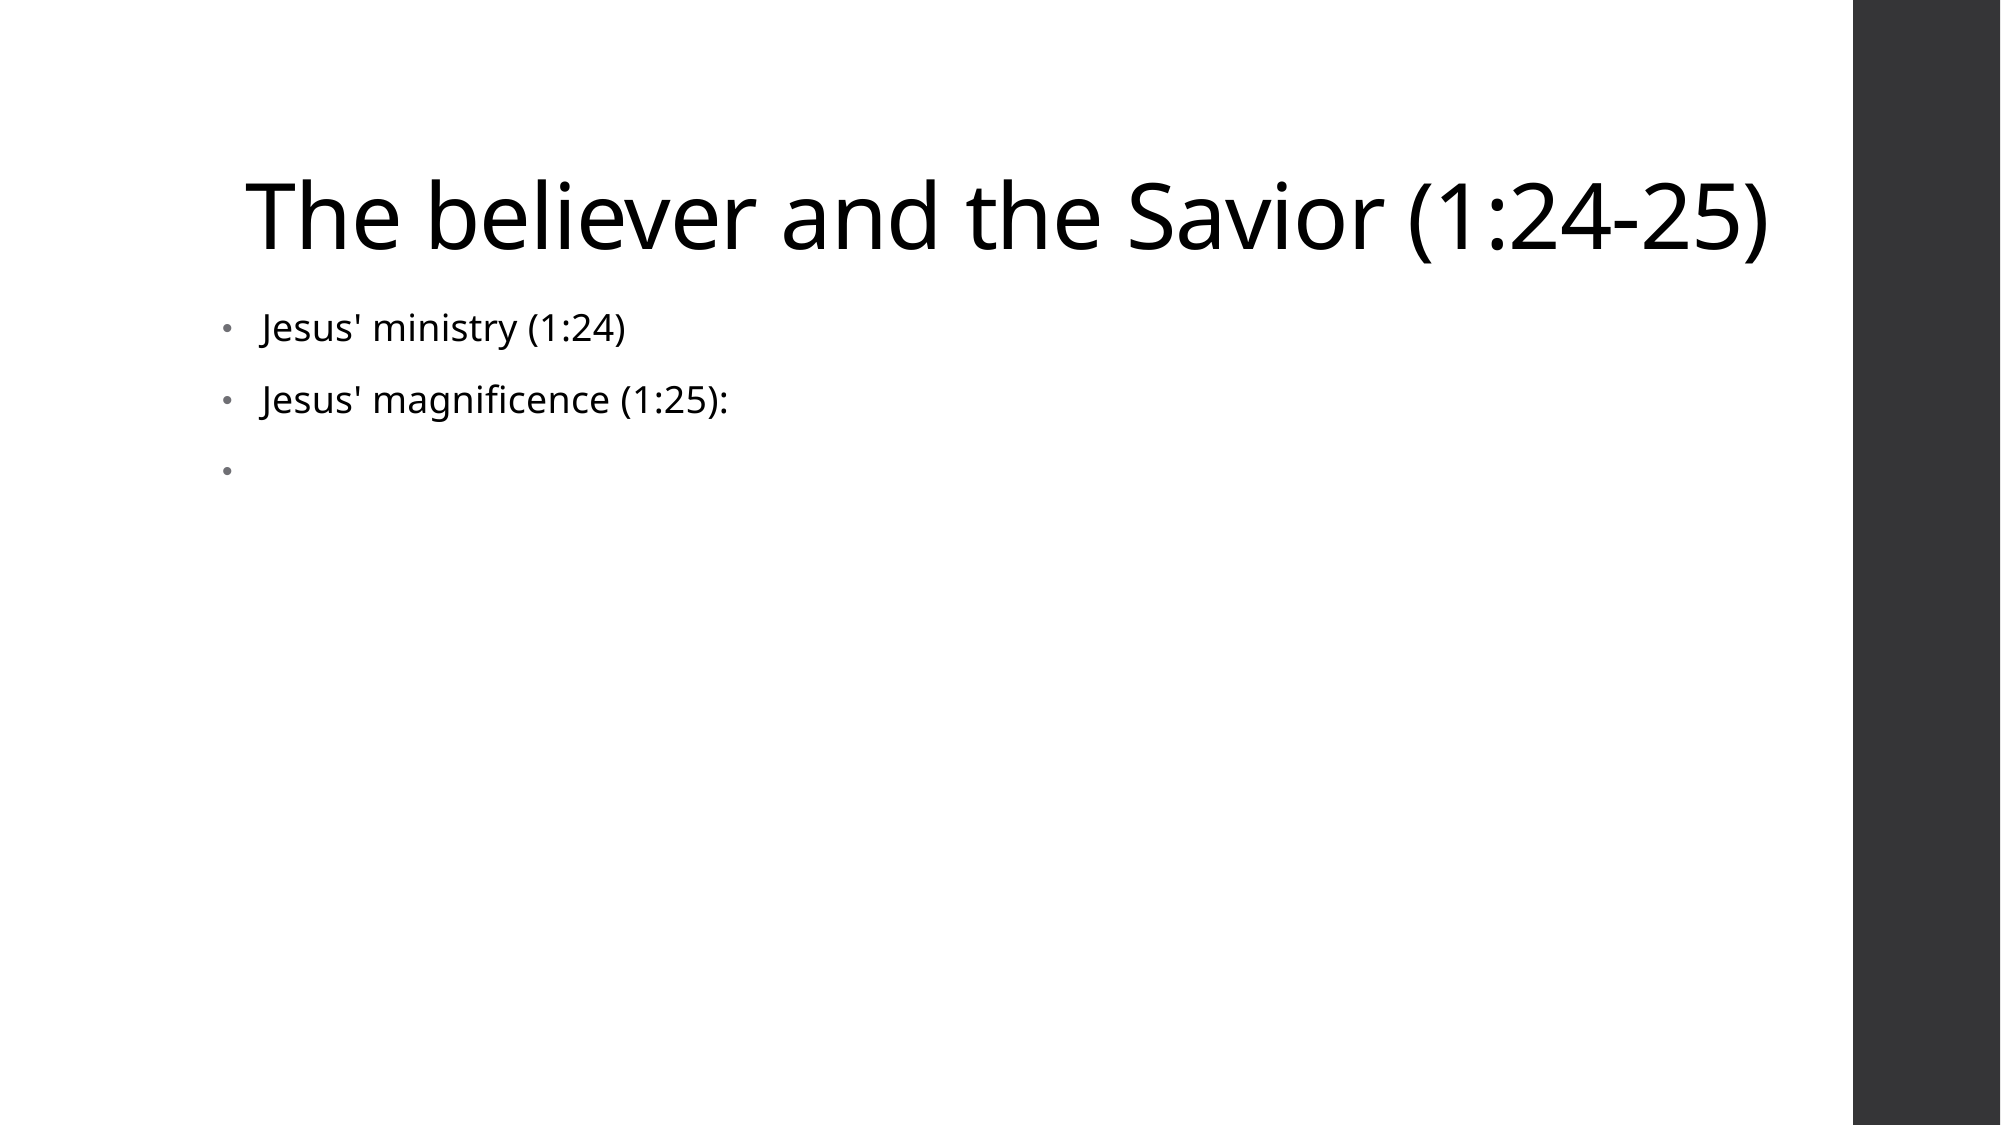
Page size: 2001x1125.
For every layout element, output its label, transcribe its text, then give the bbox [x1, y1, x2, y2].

list Jesus' ministry (1:24) Jesus' magnificence (1:25): [206, 299, 1617, 1014]
title The believer and the Savior (1:24-25) [206, 60, 1797, 278]
